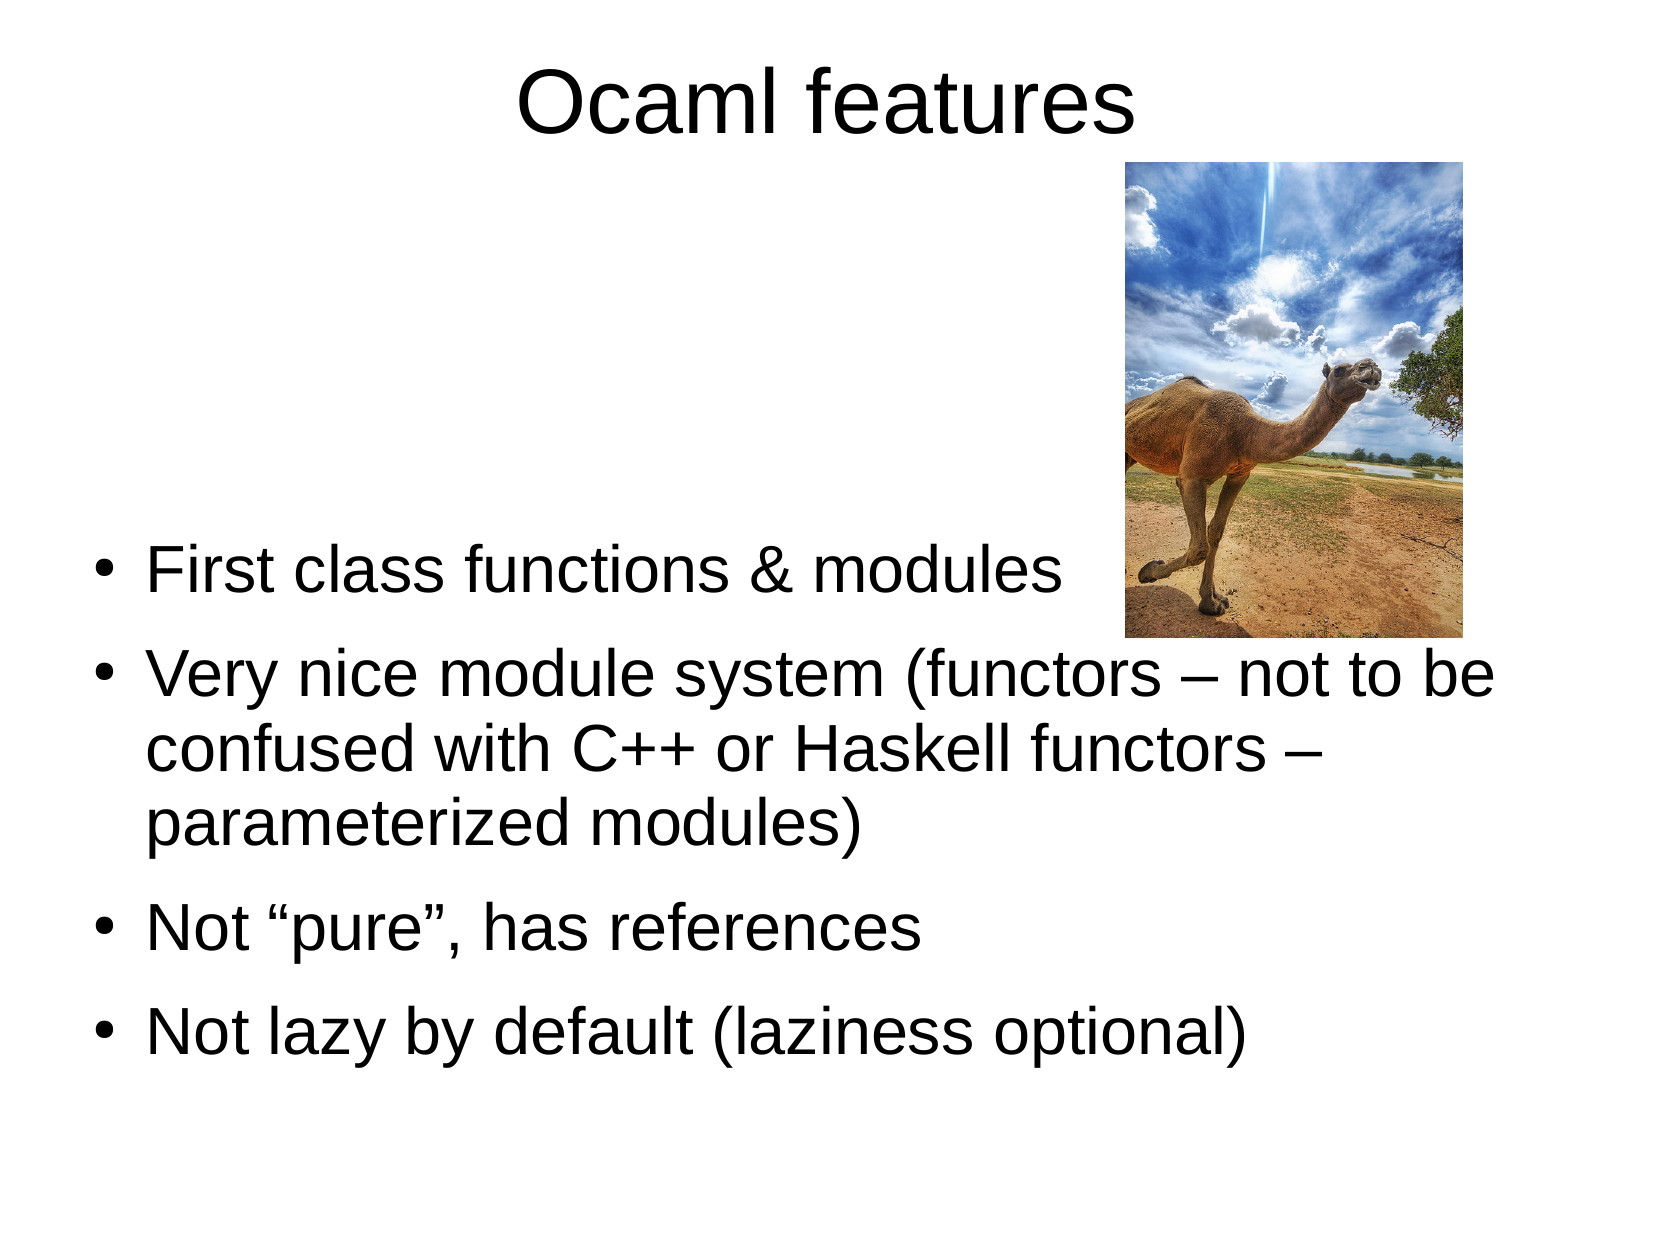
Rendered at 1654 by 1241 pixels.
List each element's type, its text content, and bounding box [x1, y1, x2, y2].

picture [1125, 162, 1463, 638]
list First class functions & modules Very nice module system (functors – not to be confused with C++ or Haskell functors – parameterized modules) Not “pure”, has references Not lazy by default (laziness optional) [75, 531, 1564, 1201]
title Ocaml features [82, 49, 1571, 257]
